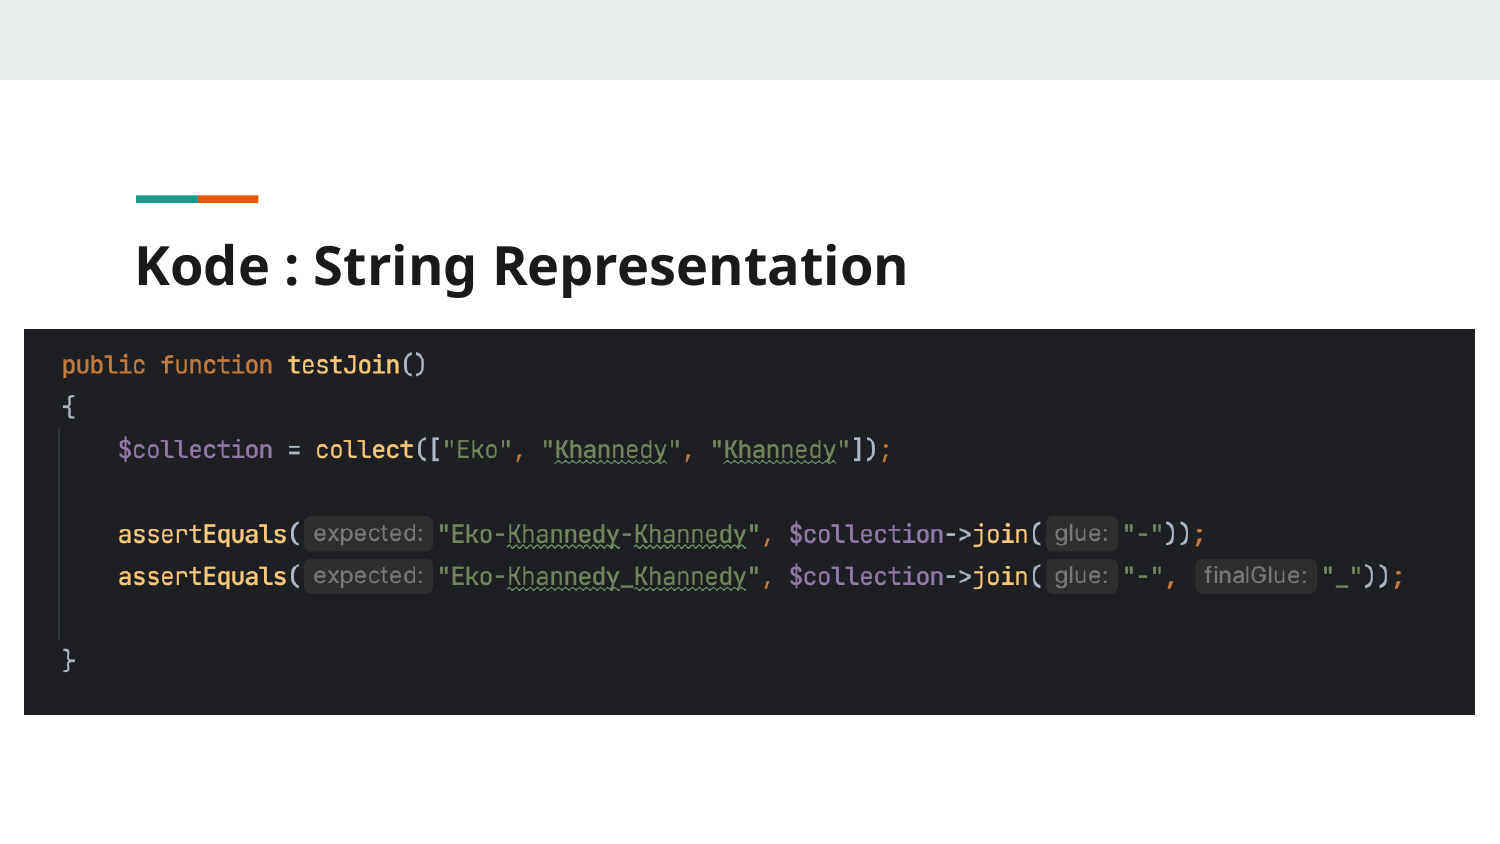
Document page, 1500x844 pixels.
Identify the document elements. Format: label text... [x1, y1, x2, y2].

picture [24, 329, 1475, 715]
title Kode : String Representation [119, 216, 1381, 305]
